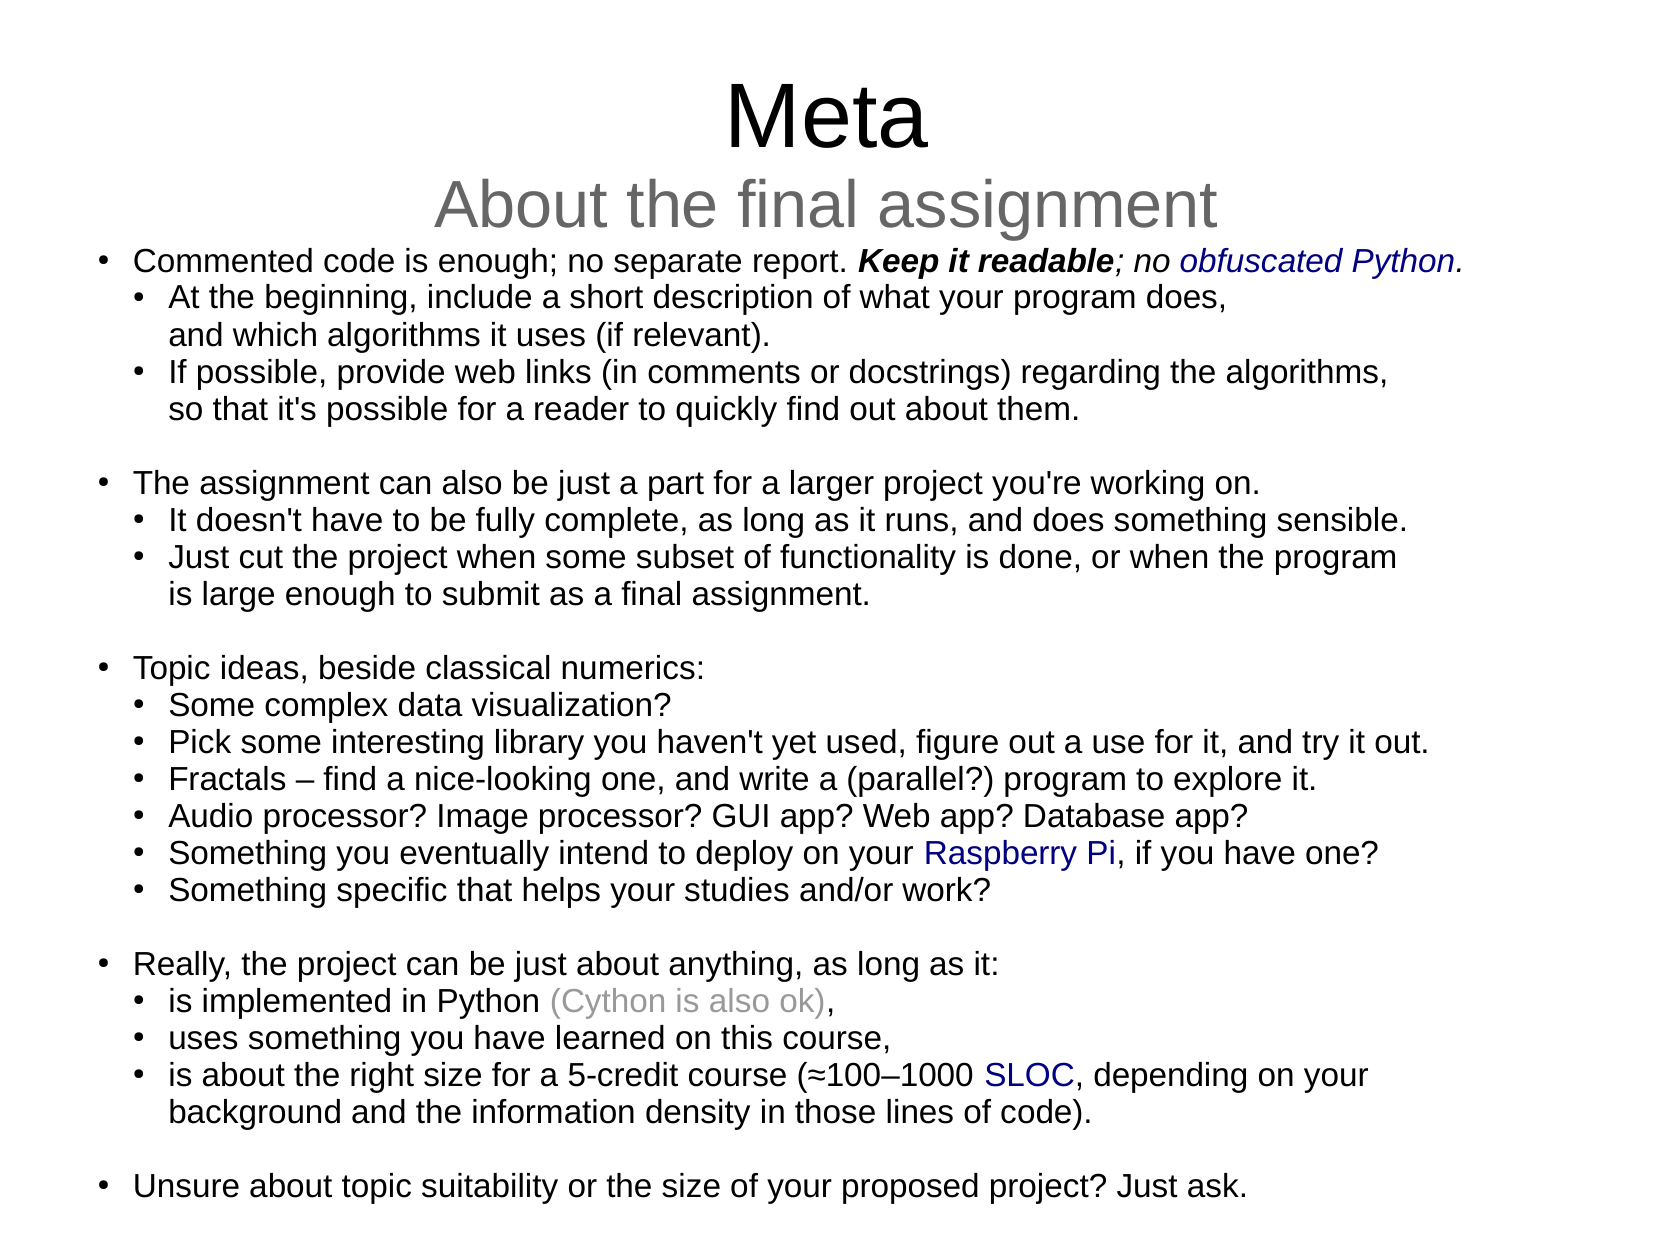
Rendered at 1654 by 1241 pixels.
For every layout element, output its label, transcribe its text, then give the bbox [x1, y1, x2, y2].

title Meta About the final assignment [82, 49, 1571, 257]
text_box Commented code is enough; no separate report. Keep it readable; no obfuscated Python. At the beginning, include a short description of what your program does, and which algorithms it uses (if relevant). If possible, provide web links (in comments or docstrings) regarding the algorithms, so that it's possible for a reader to quickly find out about them. The assignment can also be just a part for a larger project you're working on. It doesn't have to be fully complete, as long as it runs, and does something sensible. Just cut the project when some subset of functionality is done, or when the program is large enough to submit as a final assignment. Topic ideas, beside classical numerics: Some complex data visualization? Pick some interesting library you haven't yet used, figure out a use for it, and try it out. Fractals – find a nice-looking one, and write a (parallel?) program to explore it. Audio processor? Image processor? GUI app? Web app? Database app? Something you eventually intend to deploy on your Raspberry Pi, if you have one? Something specific that helps your studies and/or work? Really, the project can be just about anything, as long as it: is implemented in Python (Cython is also ok), uses something you have learned on this course, is about the right size for a 5-credit course (≈100–1000 SLOC, depending on your background and the information density in those lines of code). Unsure about topic suitability or the size of your proposed project? Just ask. [82, 234, 1561, 1225]
